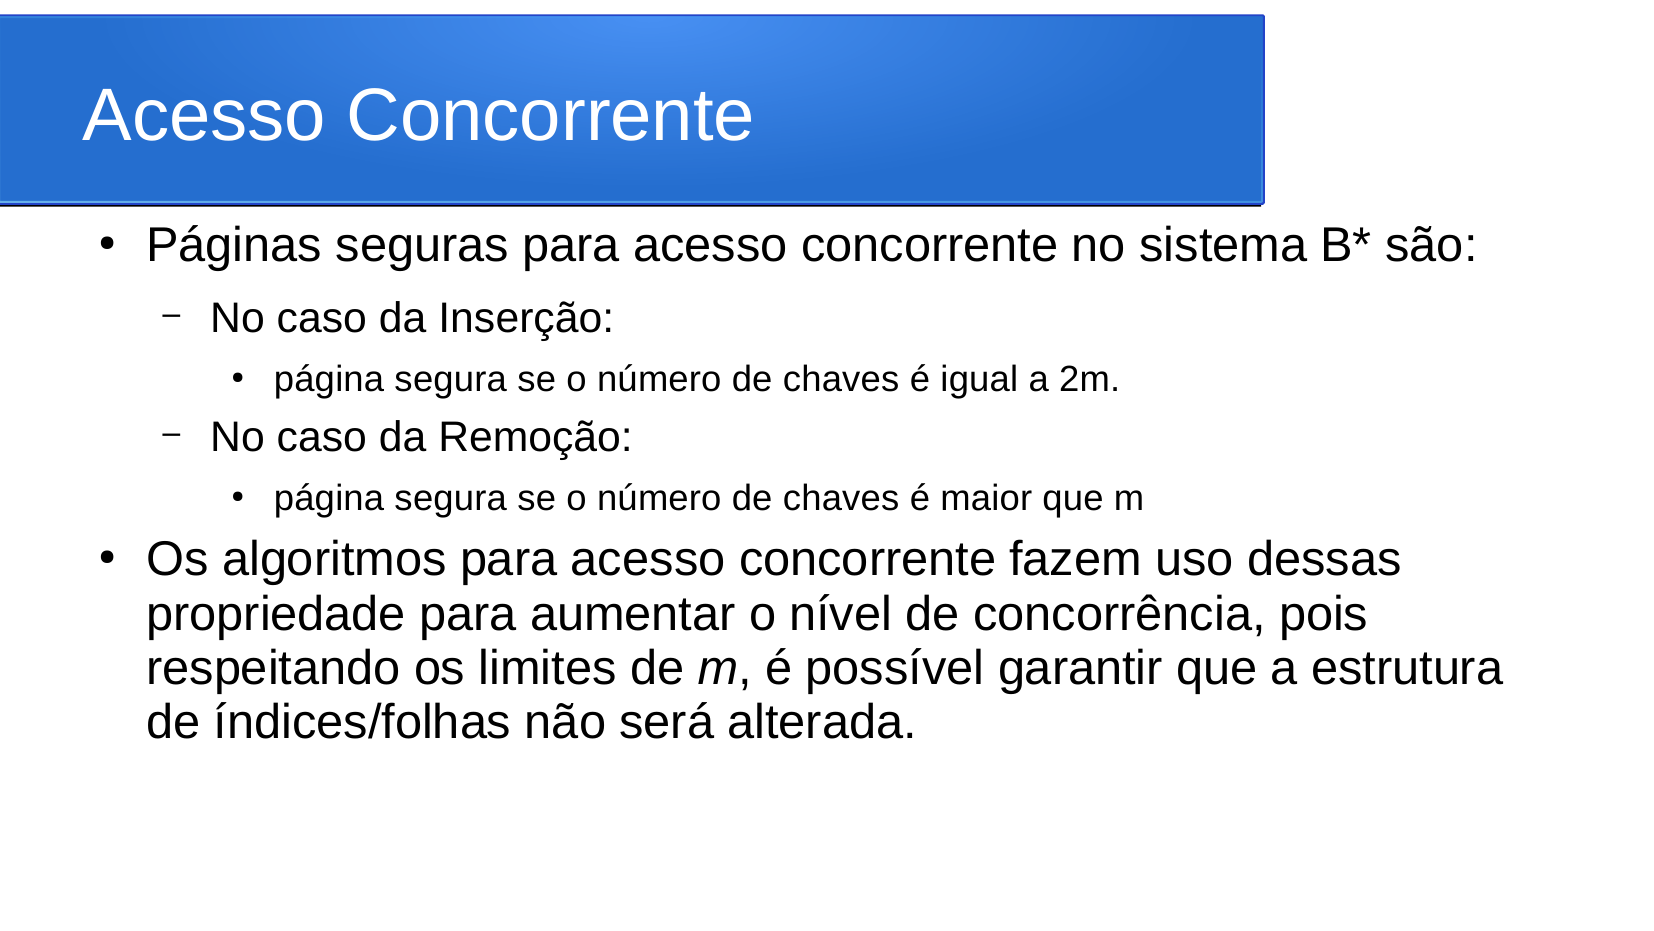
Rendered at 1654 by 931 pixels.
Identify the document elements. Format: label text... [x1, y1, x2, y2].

list Páginas seguras para acesso concorrente no sistema B* são: No caso da Inserção: página segura se o número de chaves é igual a 2m. No caso da Remoção: página segura se o número de chaves é maior que m Os algoritmos para acesso concorrente fazem uso dessas propriedade para aumentar o nível de concorrência, pois respeitando os limites de m, é possível garantir que a estrutura de índices/folhas não será alterada. [82, 217, 1538, 758]
title Acesso Concorrente [82, 37, 1250, 193]
